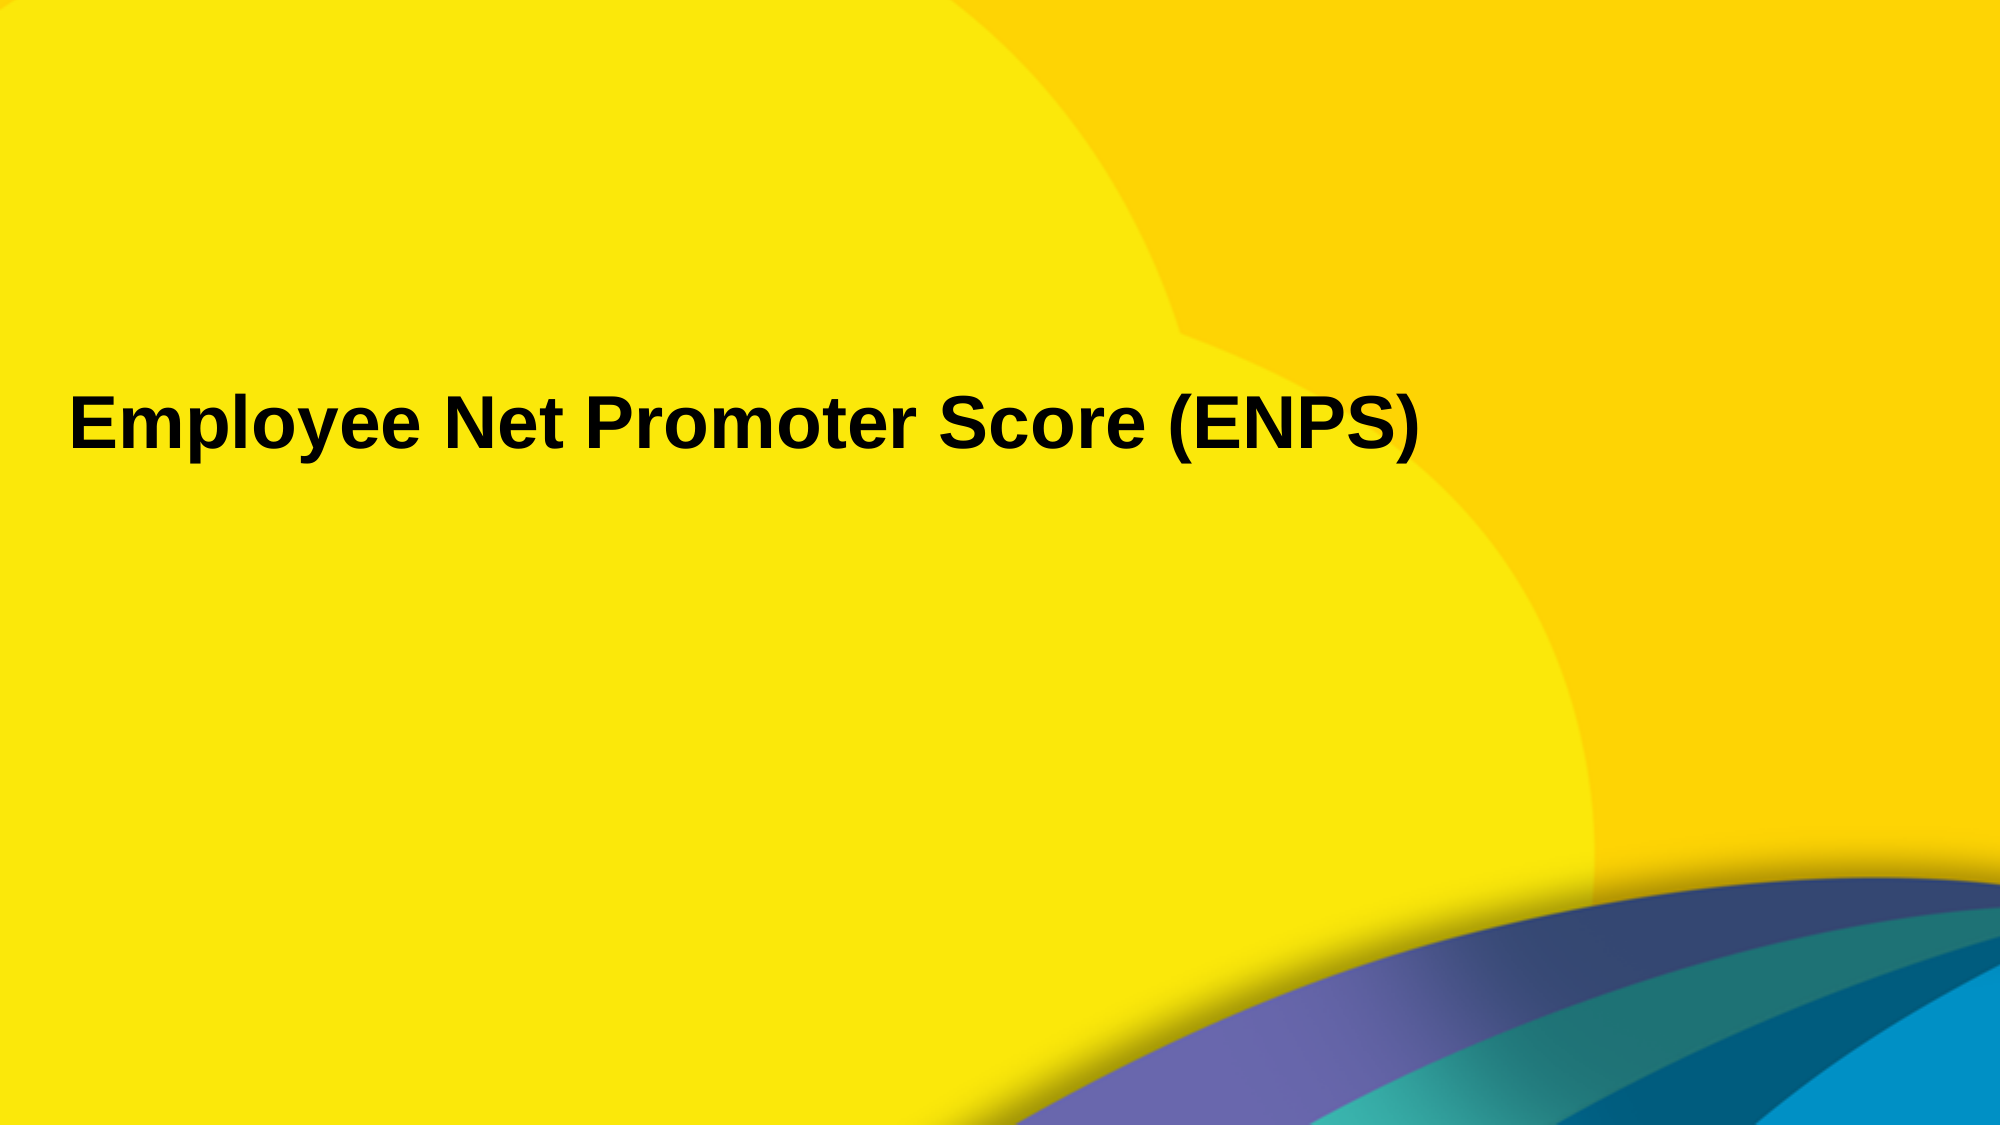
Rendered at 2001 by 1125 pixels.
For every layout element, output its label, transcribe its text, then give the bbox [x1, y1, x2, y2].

picture [0, 0, 2000, 1125]
text_box Employee Net Promoter Score (ENPS) [53, 365, 1452, 472]
